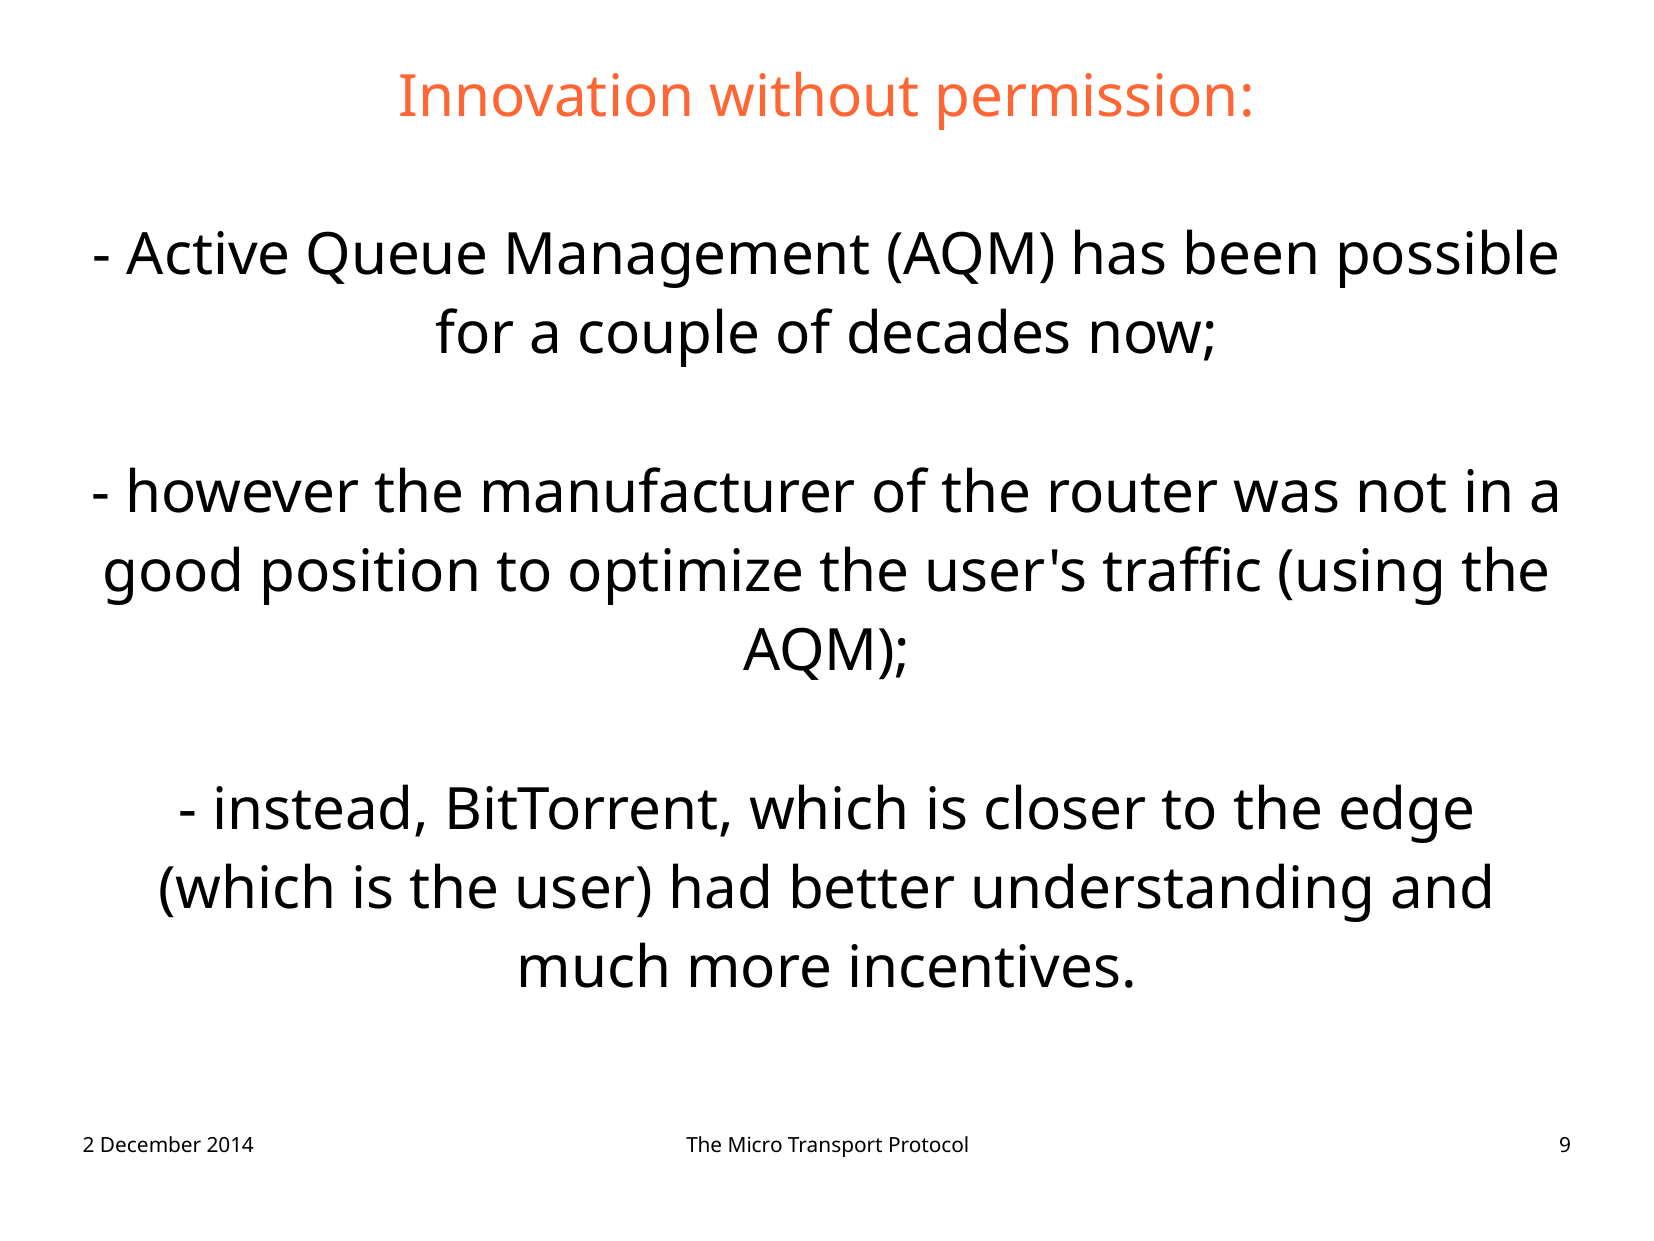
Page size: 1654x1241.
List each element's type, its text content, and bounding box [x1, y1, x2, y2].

subtitle Innovation without permission: - Active Queue Management (AQM) has been possible for a couple of decades now; - however the manufacturer of the router was not in a good position to optimize the user's traffic (using the AQM); - instead, BitTorrent, which is closer to the edge (which is the user) had better understanding and much more incentives. [82, 49, 1571, 1010]
